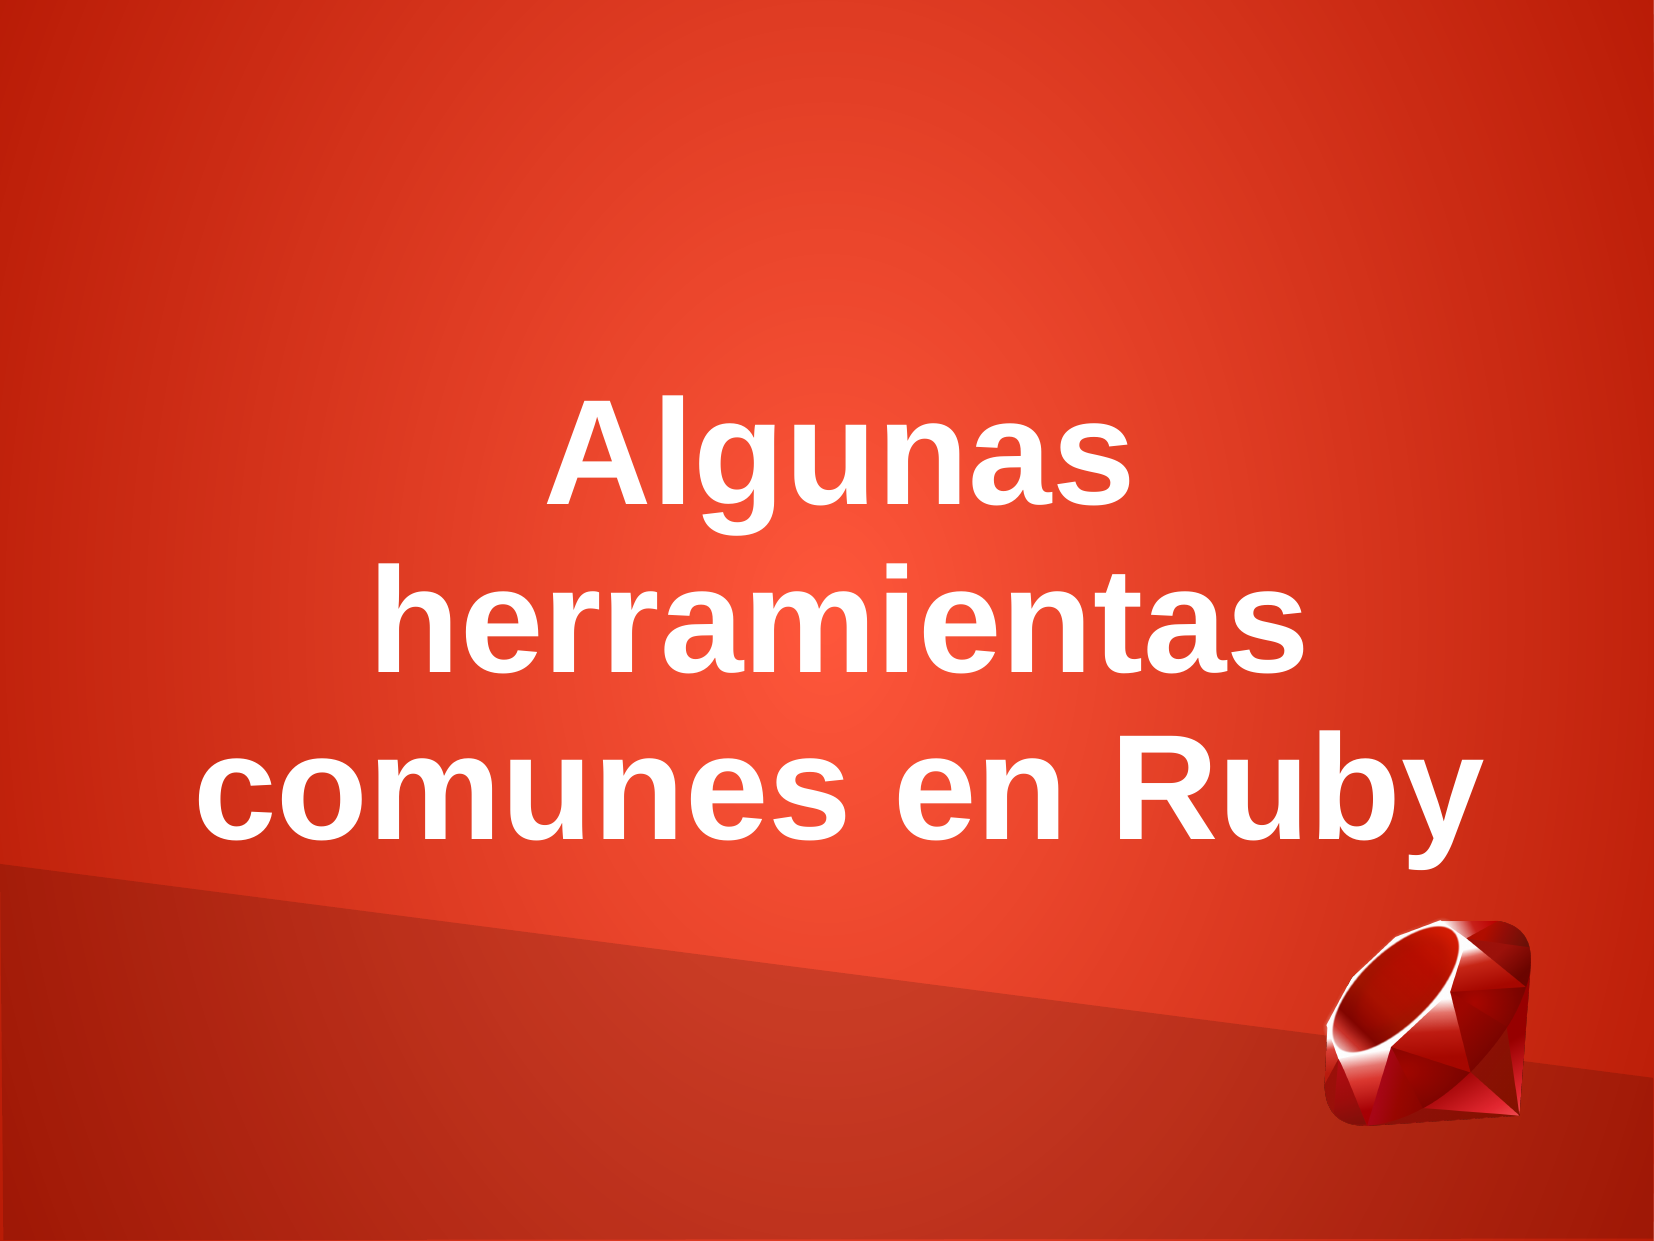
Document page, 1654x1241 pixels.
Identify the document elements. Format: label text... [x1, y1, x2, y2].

title Algunas herramientas comunes en Ruby [90, 368, 1591, 872]
picture [1321, 916, 1531, 1126]
